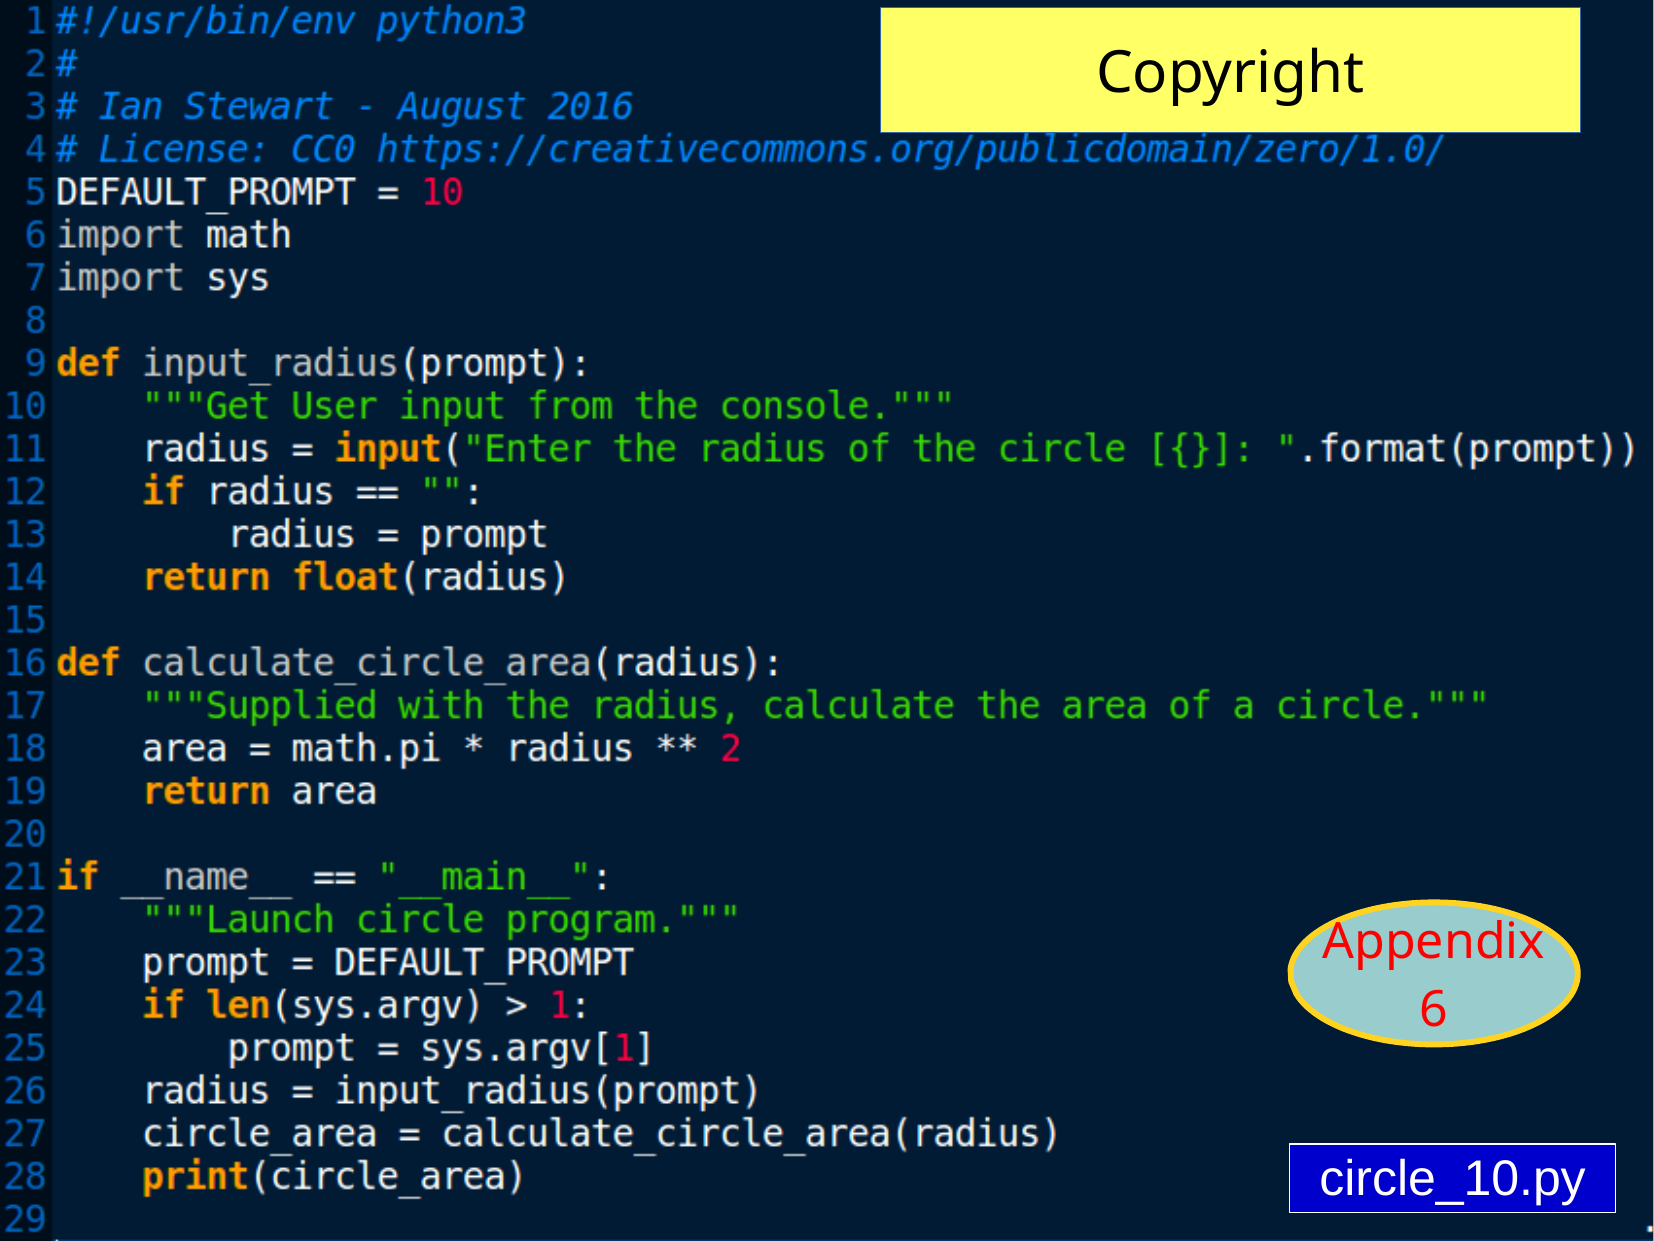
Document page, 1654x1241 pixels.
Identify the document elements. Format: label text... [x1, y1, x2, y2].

text_box Appendix 6 [1290, 902, 1578, 1045]
text_box Copyright [880, 7, 1581, 133]
picture [0, 0, 1654, 1241]
text_box circle_10.py [1289, 1144, 1616, 1213]
